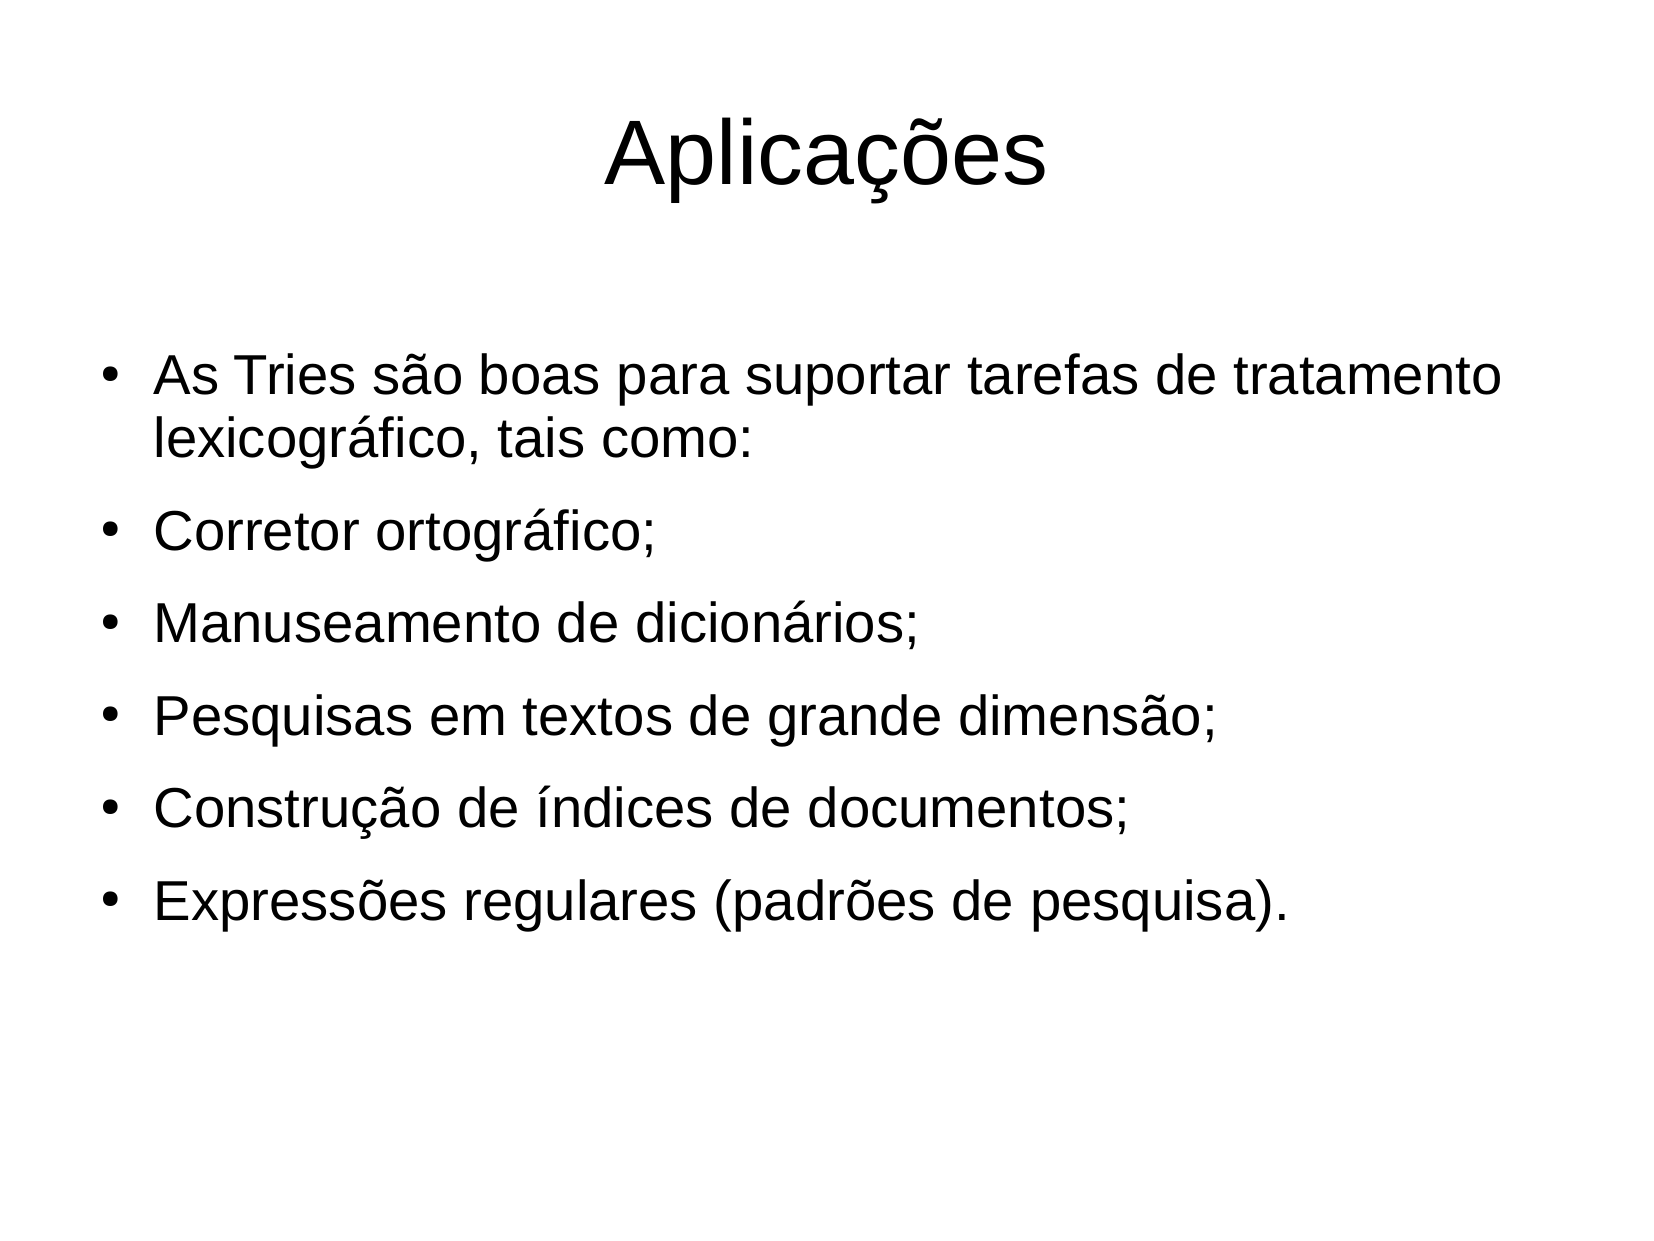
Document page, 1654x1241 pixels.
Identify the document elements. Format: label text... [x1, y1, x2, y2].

title Aplicações [82, 49, 1571, 257]
list As Tries são boas para suportar tarefas de tratamento lexicográfico, tais como: Corretor ortográfico; Manuseamento de dicionários; Pesquisas em textos de grande dimensão; Construção de índices de documentos; Expressões regulares (padrões de pesquisa). [82, 343, 1571, 1063]
